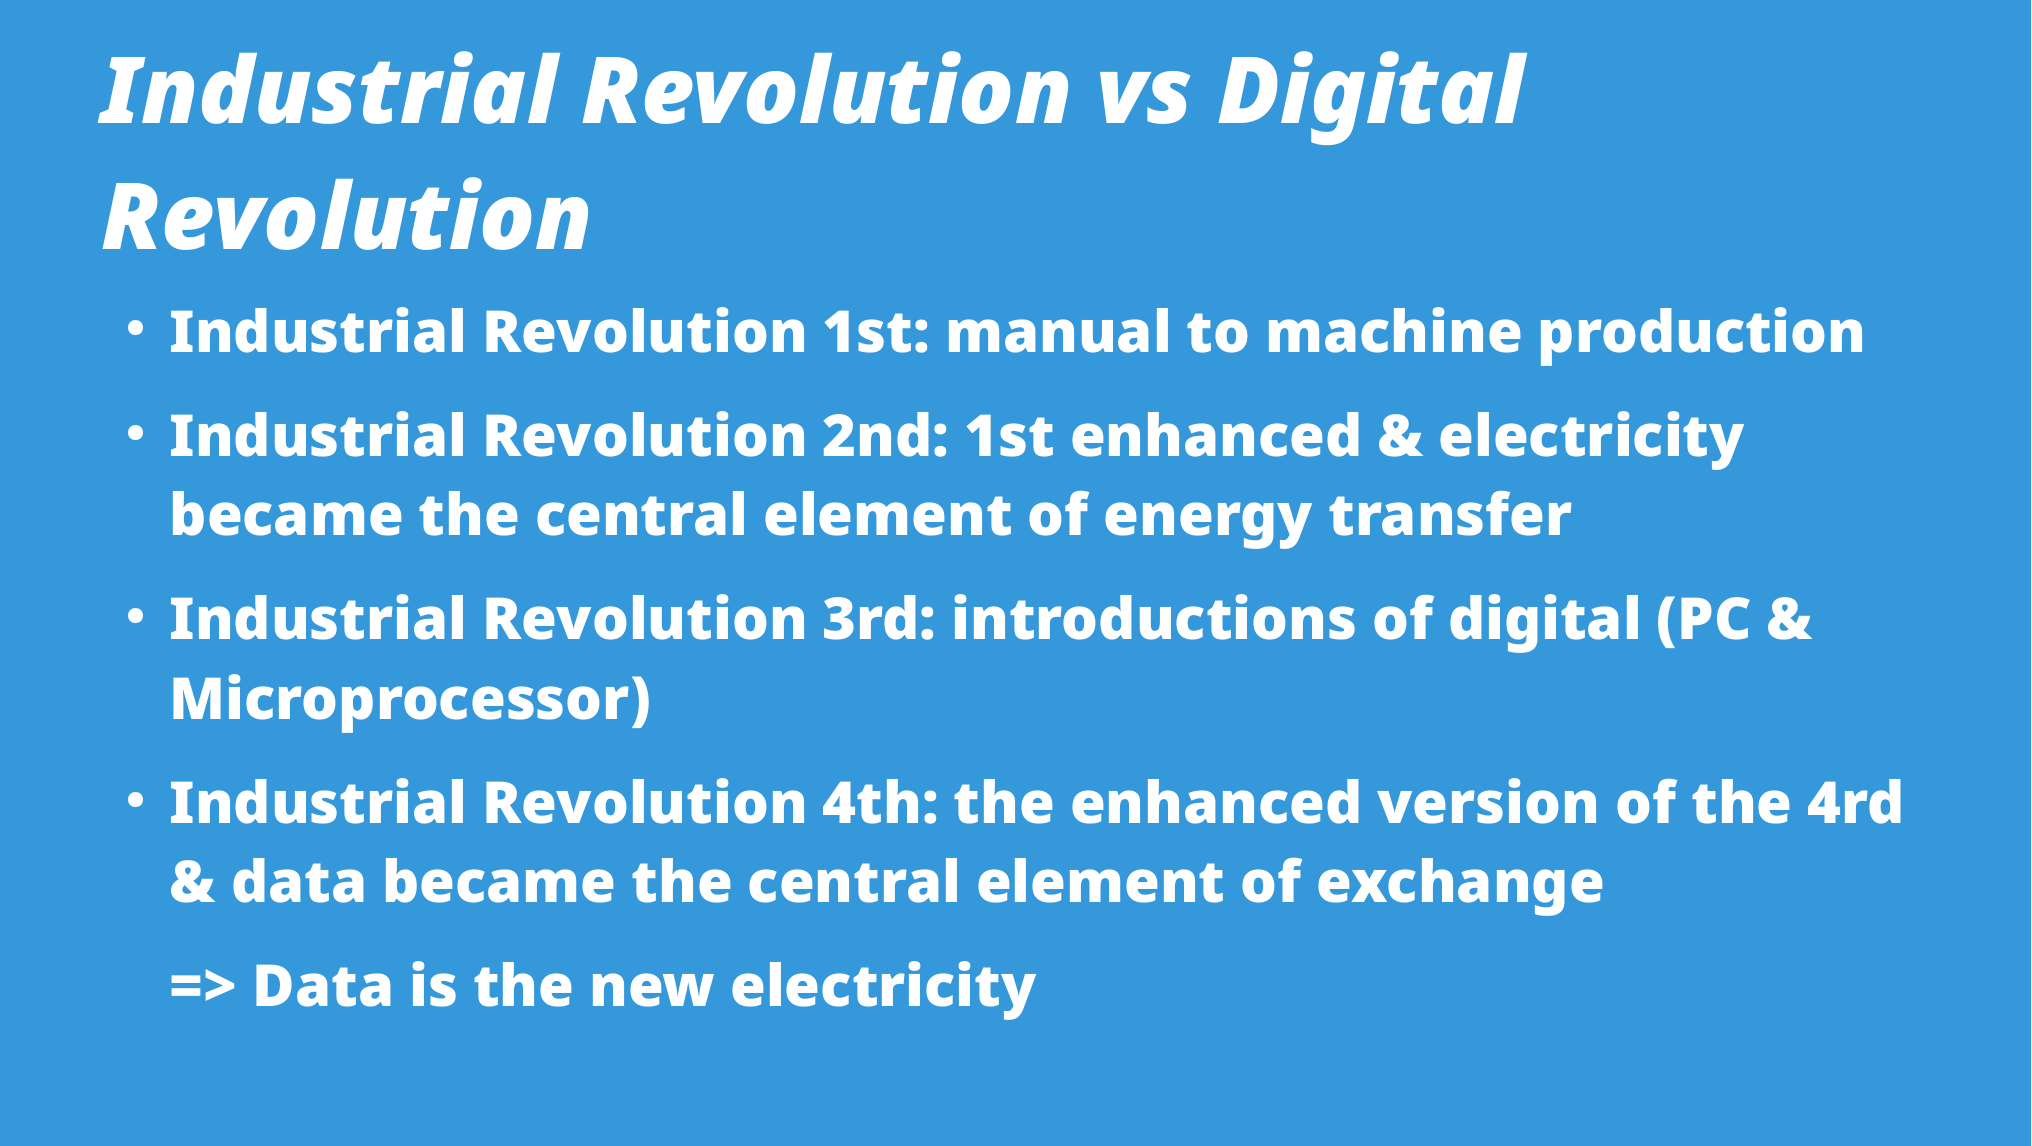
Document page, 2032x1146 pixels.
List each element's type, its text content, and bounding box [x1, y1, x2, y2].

list Industrial Revolution 1st: manual to machine production Industrial Revolution 2nd: 1st enhanced & electricity became the central element of energy transfer Industrial Revolution 3rd: introductions of digital (PC & Microprocessor) Industrial Revolution 4th: the enhanced version of the 4rd & data became the central element of exchange => Data is the new electricity [108, 290, 1938, 1037]
title Industrial Revolution vs Digital Revolution [101, 42, 1930, 258]
